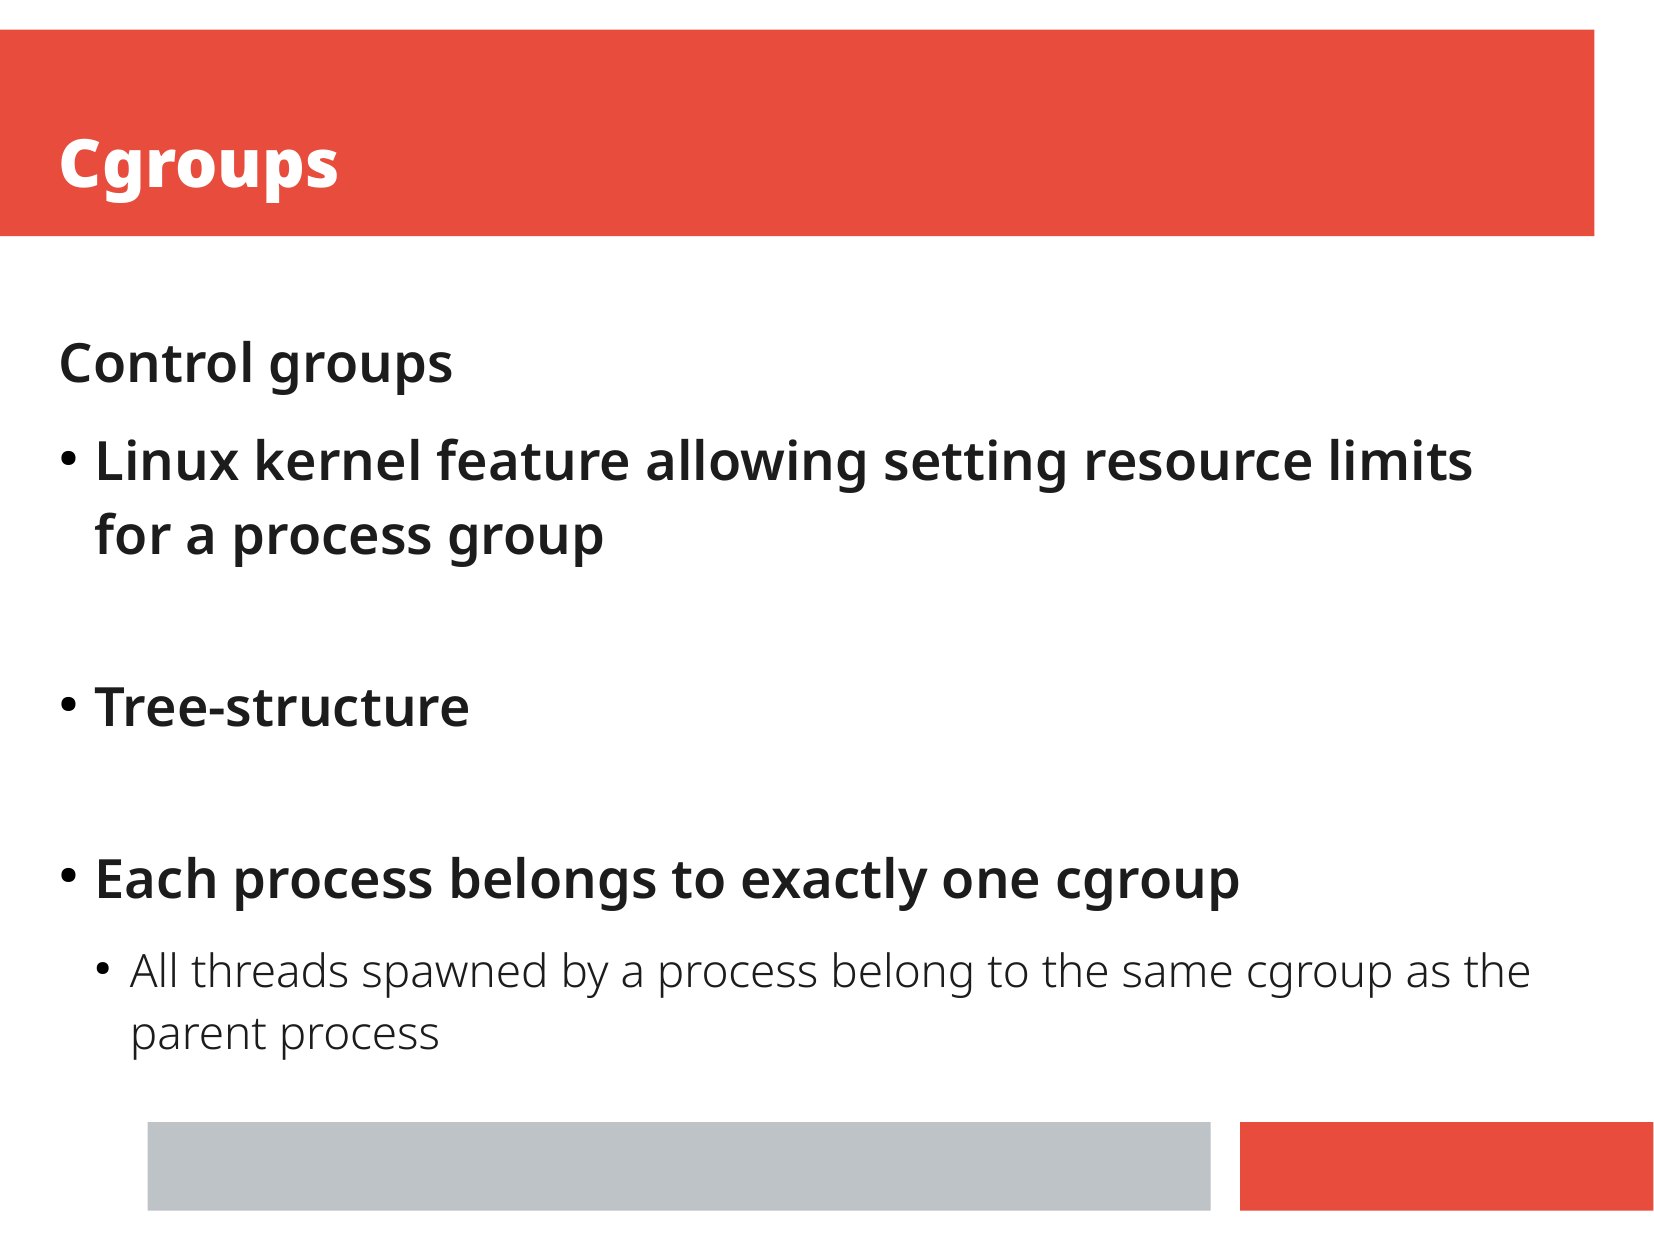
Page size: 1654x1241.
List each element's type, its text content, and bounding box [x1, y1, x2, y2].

title Cgroups [59, 59, 1595, 207]
list Control groups Linux kernel feature allowing setting resource limits for a process group Tree-structure Each process belongs to exactly one cgroup All threads spawned by a process belong to the same cgroup as the parent process [59, 324, 1565, 1093]
